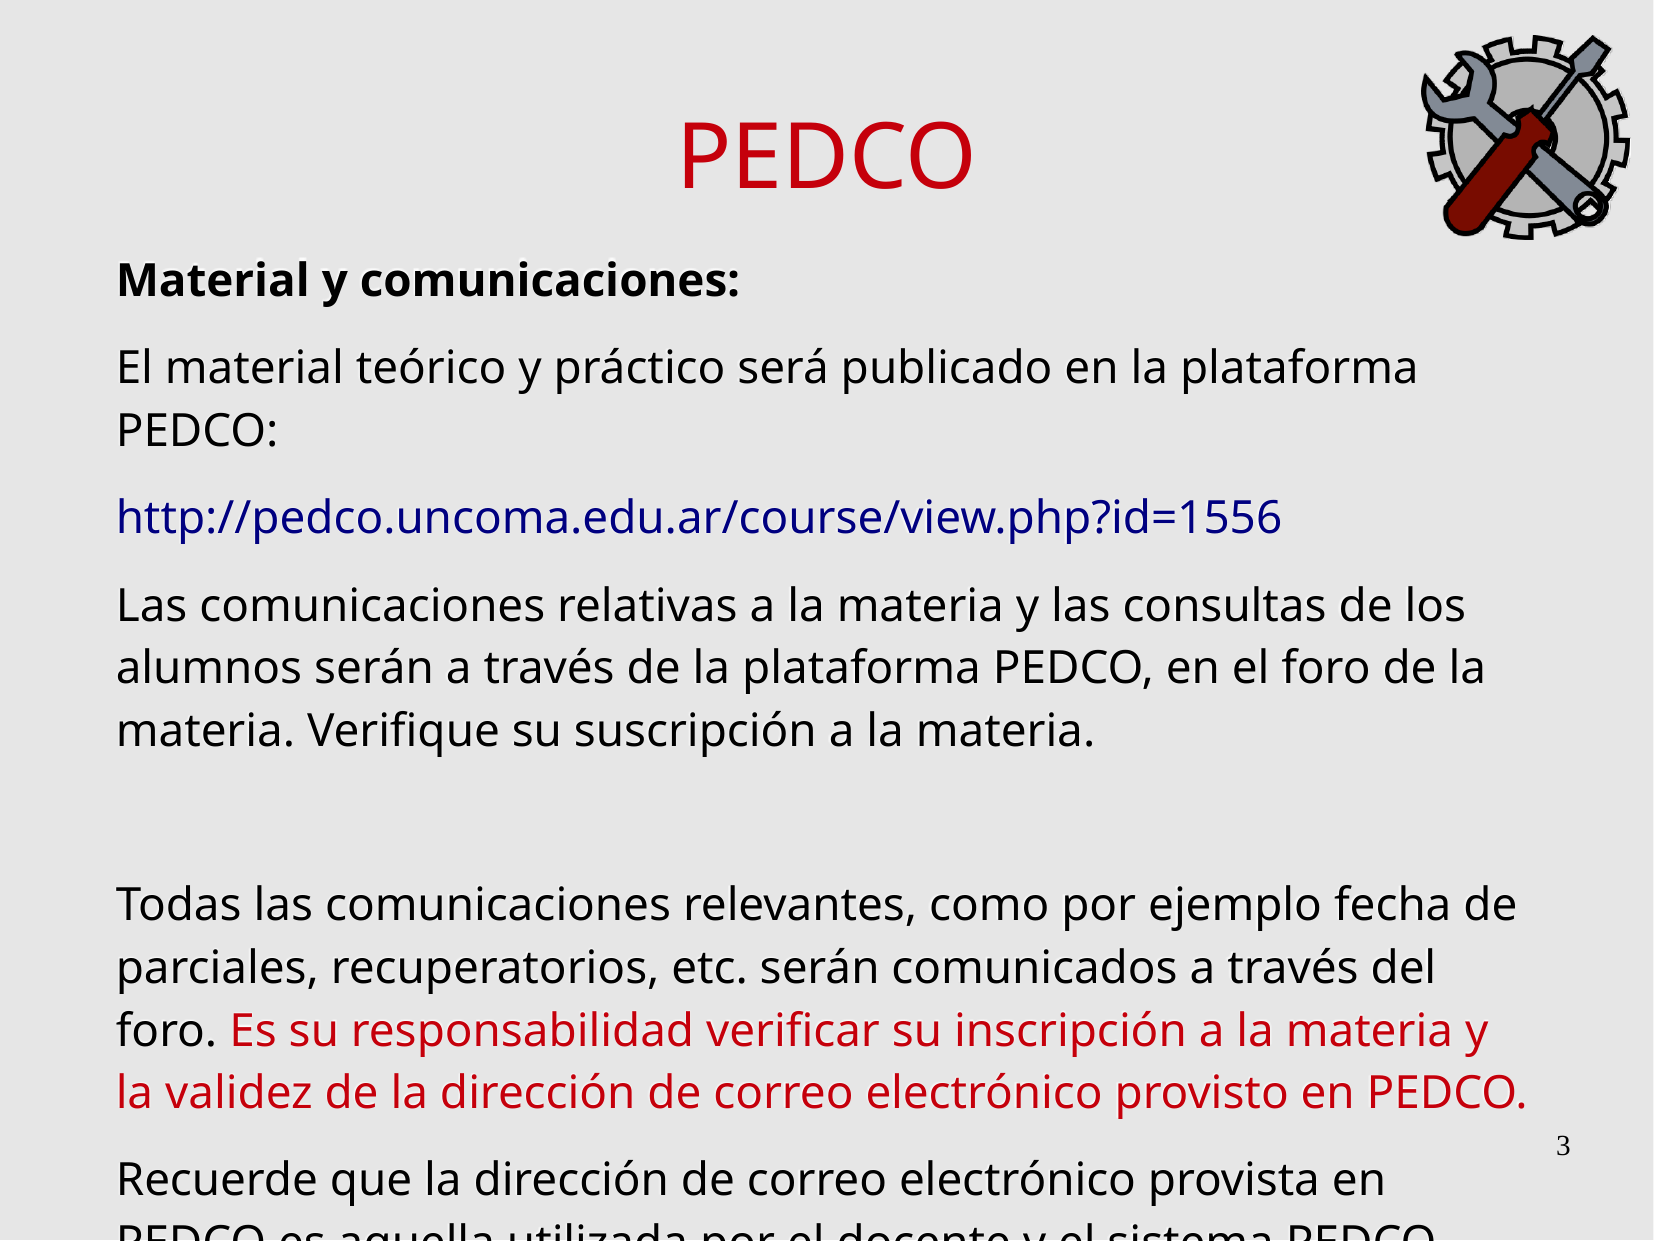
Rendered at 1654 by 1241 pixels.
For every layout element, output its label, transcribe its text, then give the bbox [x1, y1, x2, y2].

title PEDCO [82, 102, 1421, 204]
picture [1421, 35, 1630, 240]
text_box Material y comunicaciones: El material teórico y práctico será publicado en la plataforma PEDCO: http://pedco.uncoma.edu.ar/course/view.php?id=1556 Las comunicaciones relativas a la materia y las consultas de los alumnos serán a través de la plataforma PEDCO, en el foro de la materia. Verifique su suscripción a la materia. Todas las comunicaciones relevantes, como por ejemplo fecha de parciales, recuperatorios, etc. serán comunicados a través del foro. Es su responsabilidad verificar su inscripción a la materia y la validez de la dirección de correo electrónico provisto en PEDCO. Recuerde que la dirección de correo electrónico provista en PEDCO es aquella utilizada por el docente y el sistema PEDCO para comunicarse con ud. [101, 240, 1553, 1112]
